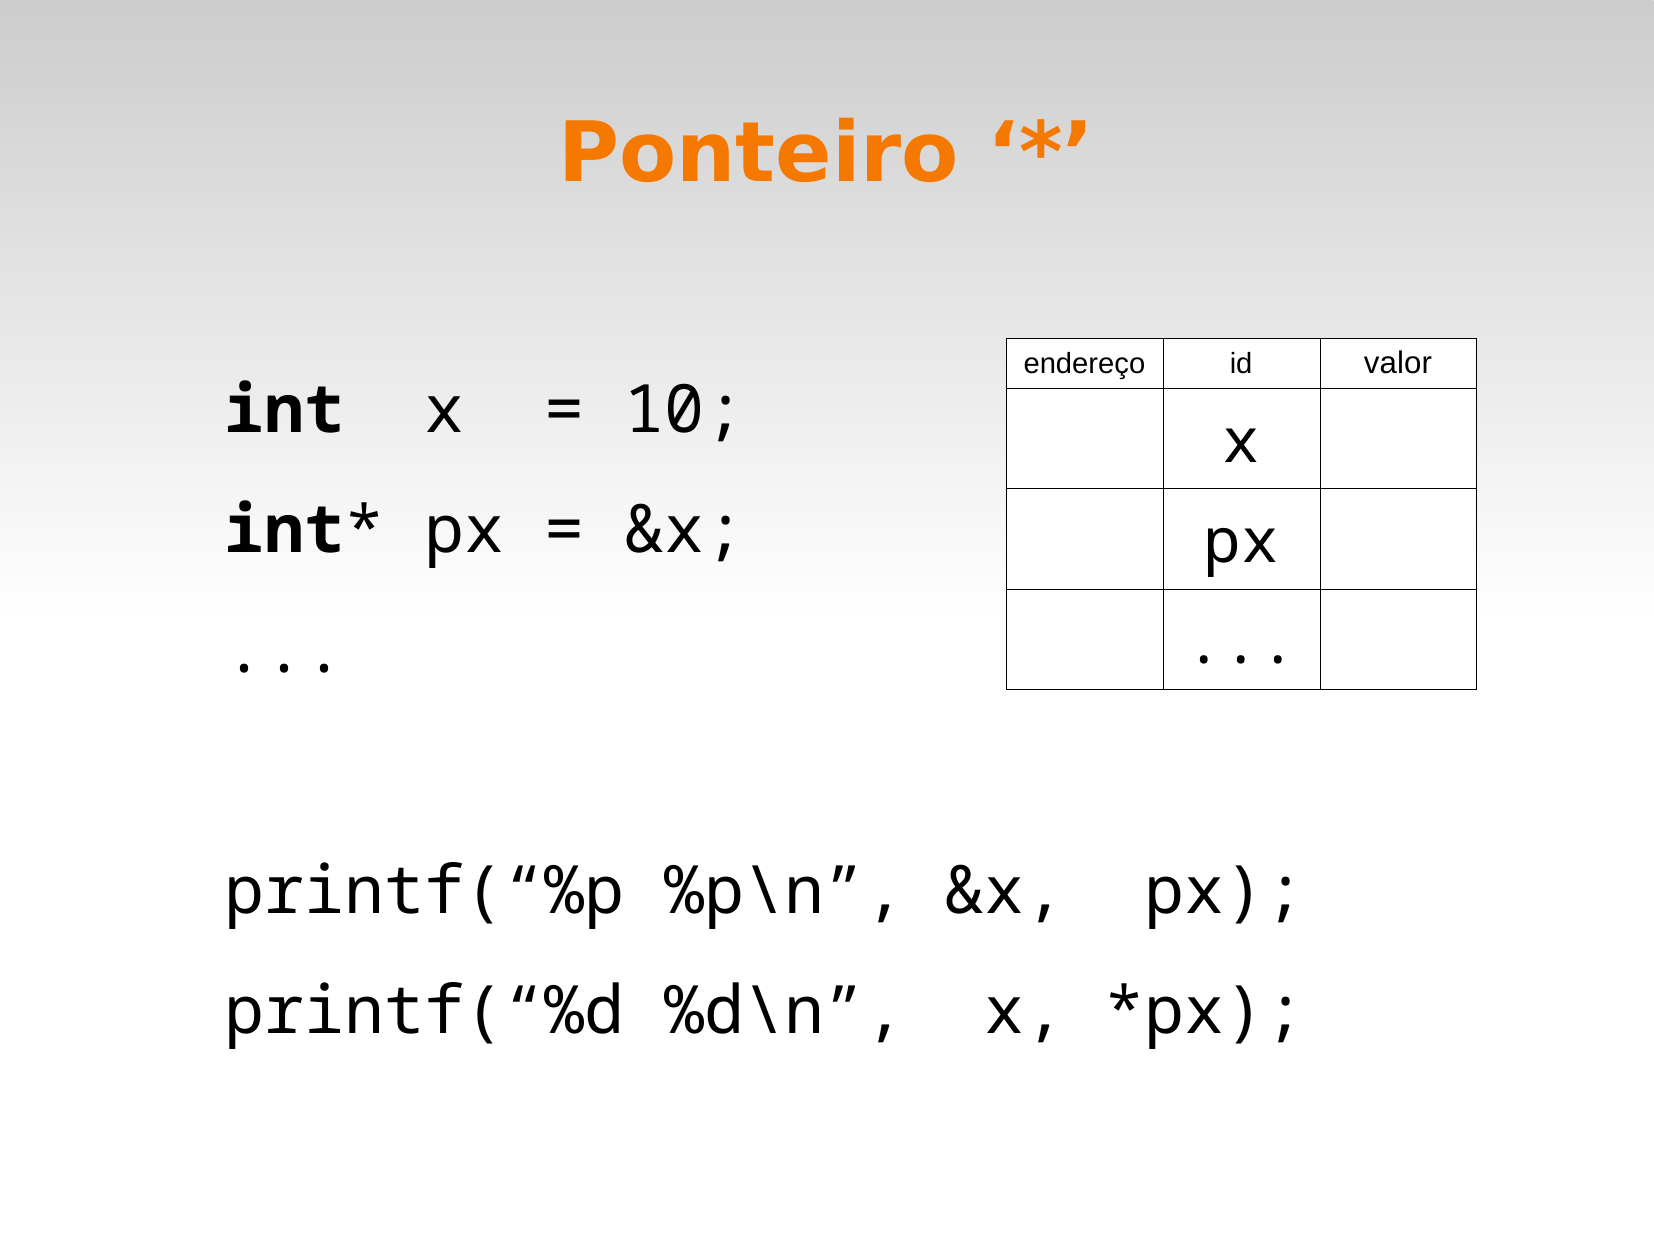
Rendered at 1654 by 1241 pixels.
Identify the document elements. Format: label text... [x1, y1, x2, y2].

table_cell [1007, 590, 1163, 689]
table_header id [1164, 339, 1320, 388]
table_cell px [1164, 489, 1320, 589]
table_cell [1321, 590, 1476, 689]
table_header valor [1321, 339, 1476, 388]
list int x = 10; int* px = &x; ... printf(“%p %p\n”, &x, px); printf(“%d %d\n”, x, *px); [82, 361, 1571, 1180]
table_cell x [1164, 389, 1320, 488]
table_cell [1007, 489, 1163, 589]
table_header endereço [1007, 339, 1163, 388]
table_cell [1321, 389, 1476, 488]
title Ponteiro ‘*’ [82, 49, 1571, 257]
table_cell [1007, 389, 1163, 488]
table_cell [1321, 489, 1476, 589]
table_cell ... [1164, 590, 1320, 689]
